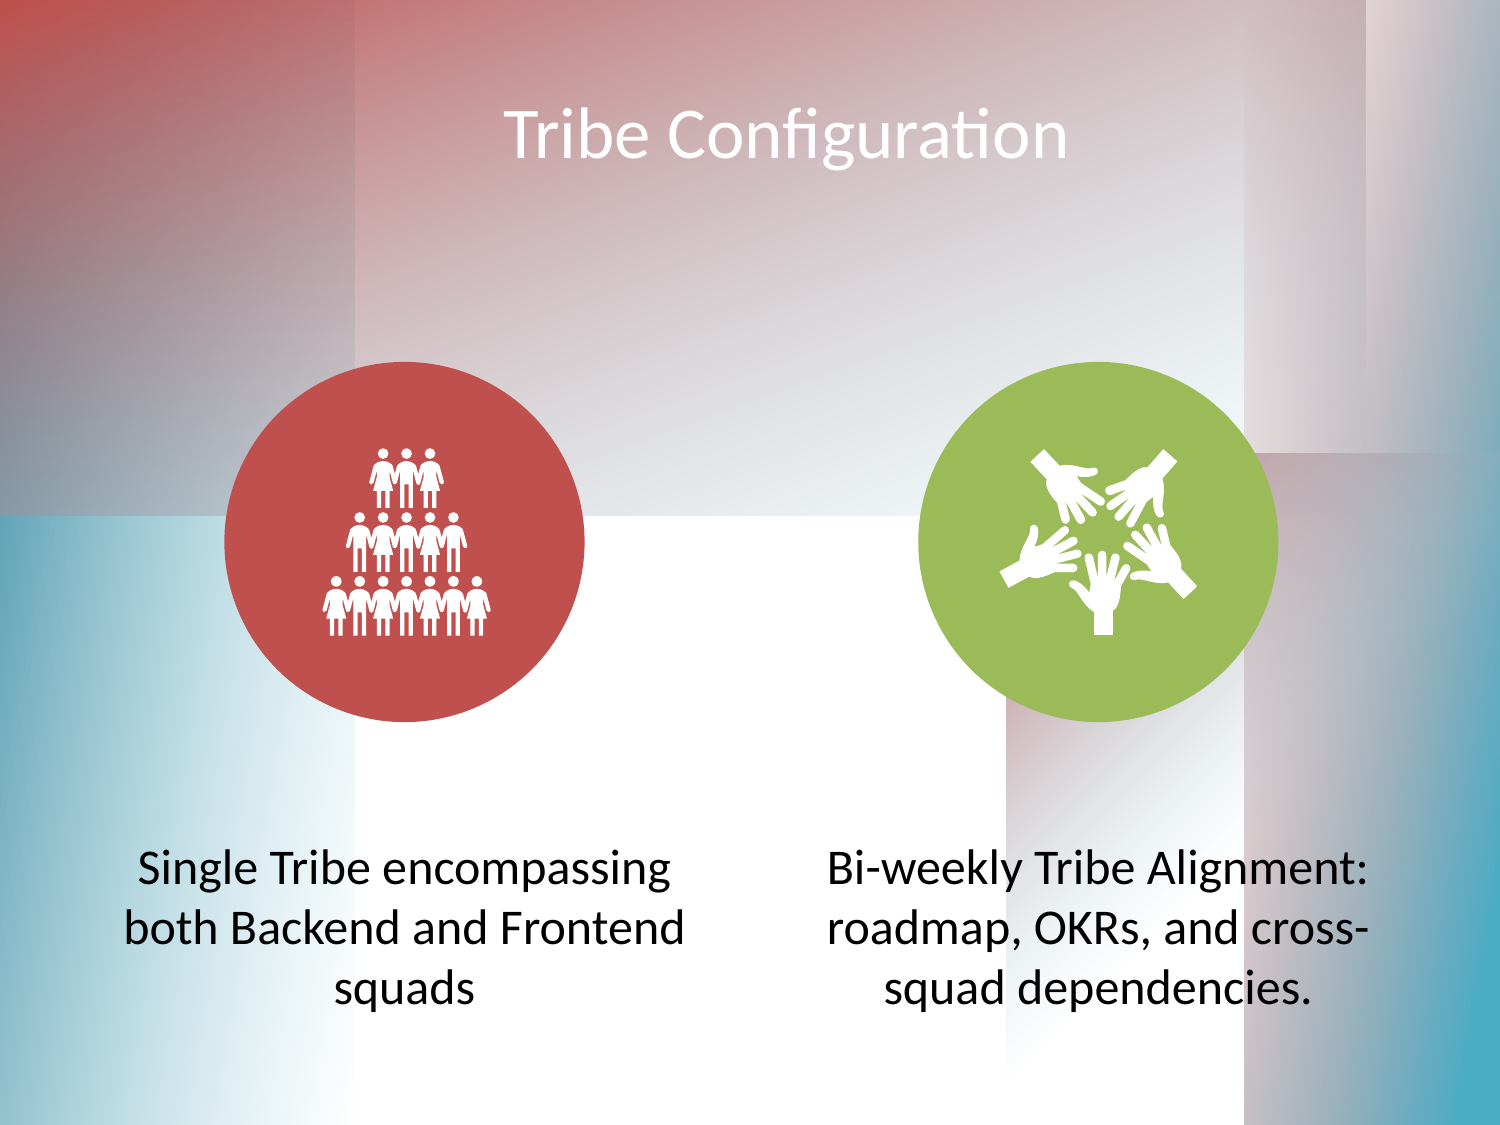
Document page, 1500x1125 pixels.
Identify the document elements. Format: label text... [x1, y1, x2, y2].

text_box Bi-weekly Tribe Alignment: roadmap, OKRs, and cross-squad dependencies. [803, 834, 1394, 1019]
text_box [0, 0, 1500, 1125]
text_box Single Tribe encompassing both Backend and Frontend squads [109, 834, 700, 1019]
title Tribe Configuration [168, 57, 1405, 202]
